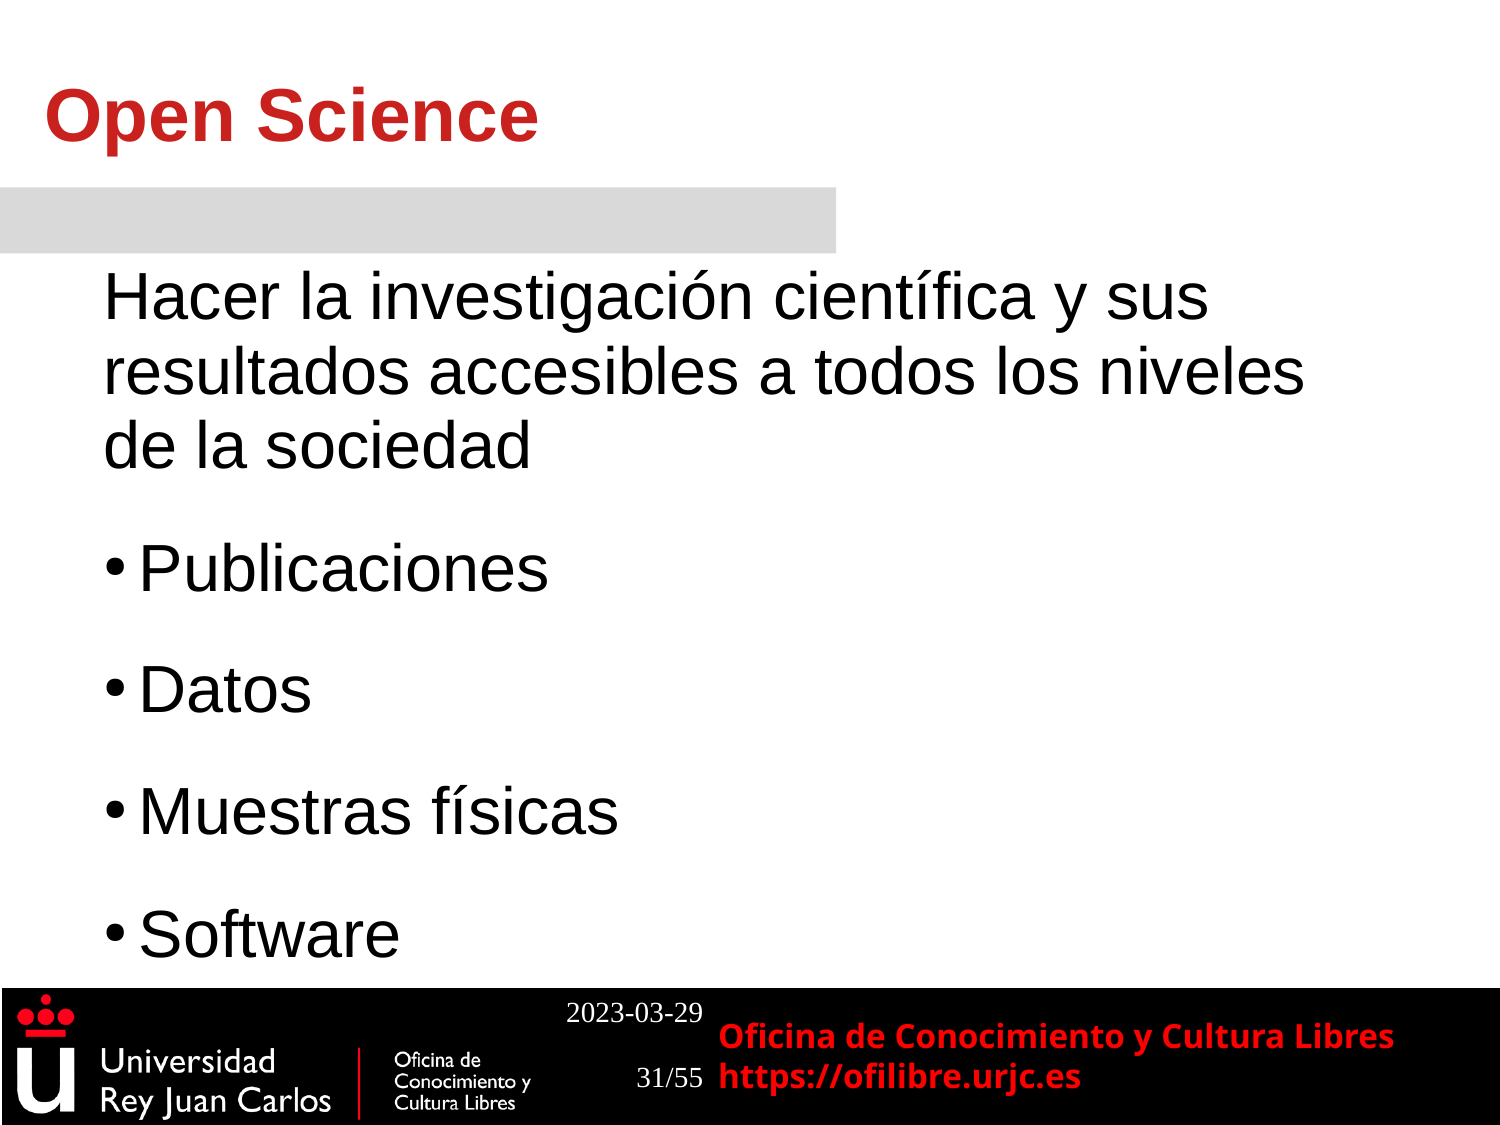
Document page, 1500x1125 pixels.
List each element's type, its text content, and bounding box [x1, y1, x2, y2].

title [75, 7, 1425, 196]
picture [17, 994, 531, 1120]
text_box Hacer la investigación científica y sus resultados accesibles a todos los niveles de la sociedad Publicaciones Datos Muestras físicas Software [88, 251, 1396, 979]
text_box Open Science [30, 66, 1036, 249]
